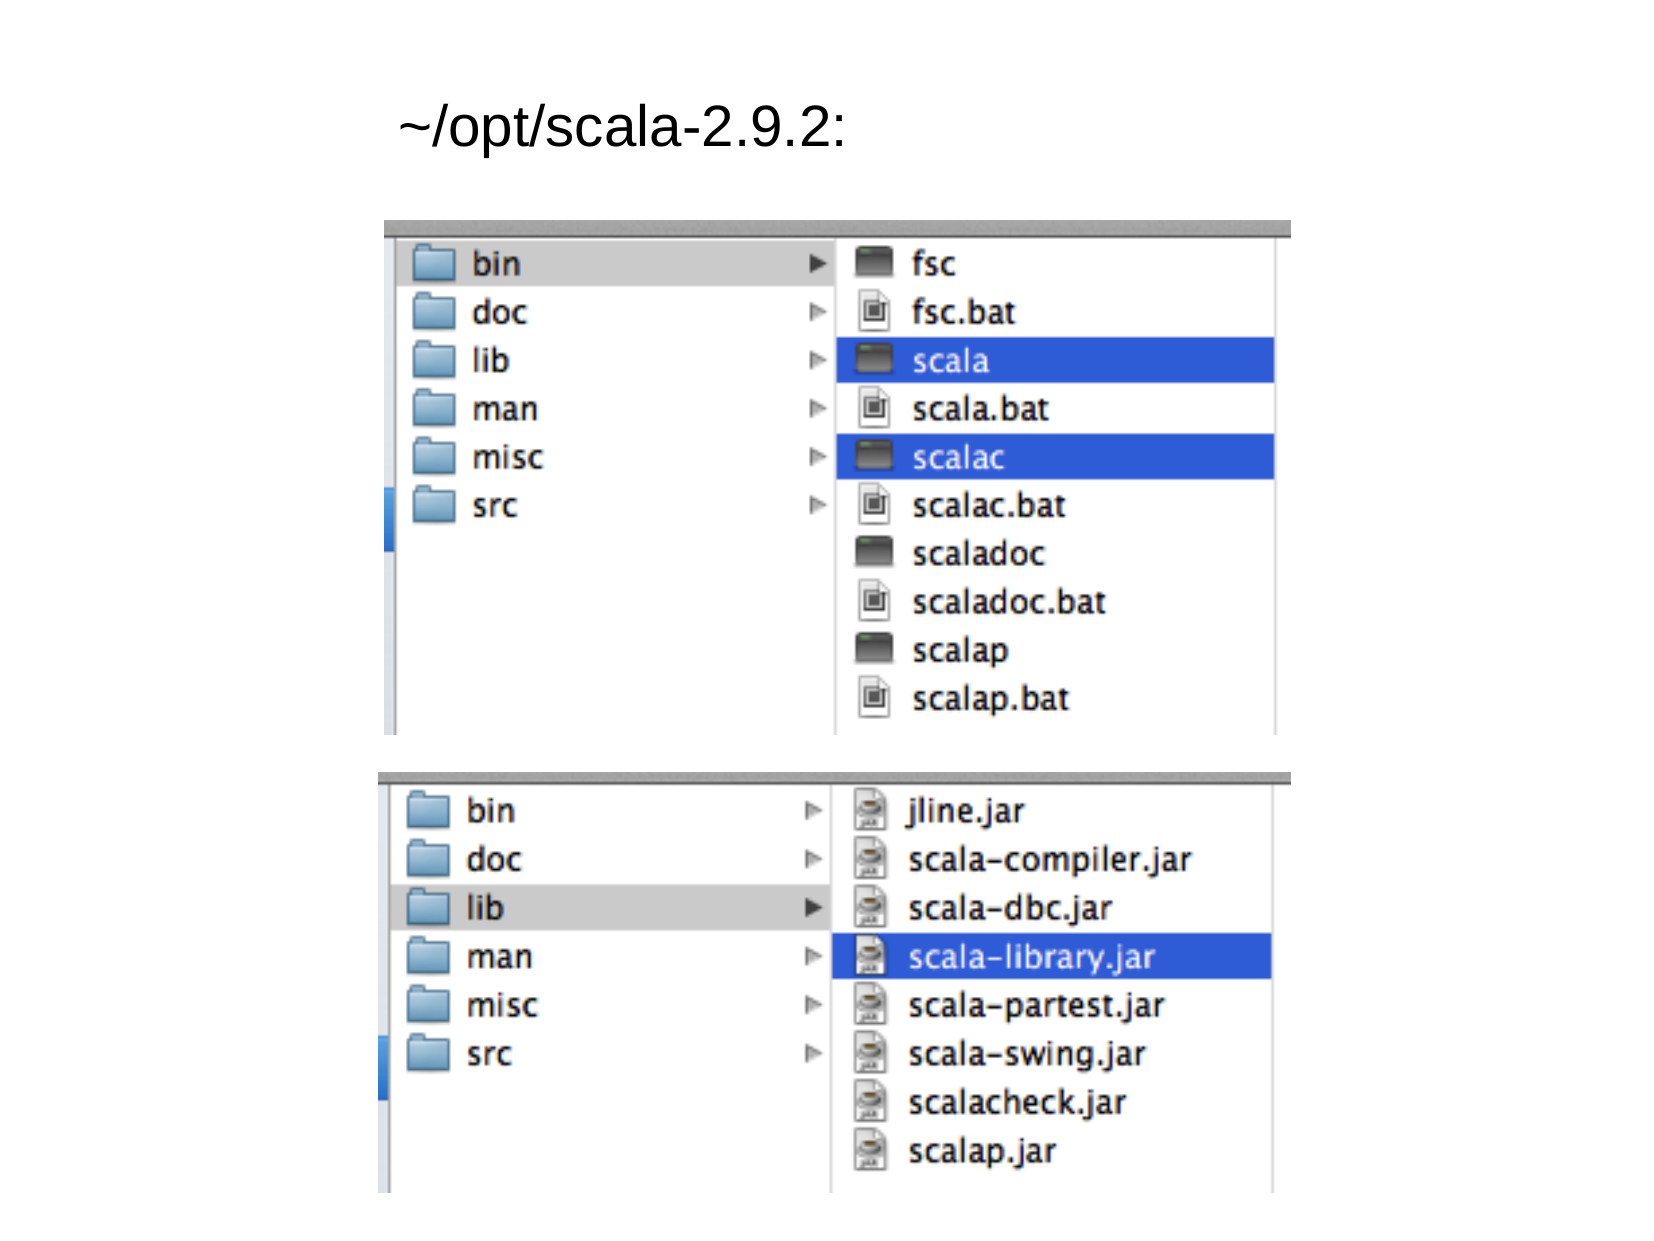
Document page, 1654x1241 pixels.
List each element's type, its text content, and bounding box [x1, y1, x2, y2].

text_box ~/opt/scala-2.9.2: [383, 86, 1269, 167]
picture [384, 220, 1291, 735]
picture [378, 772, 1291, 1193]
